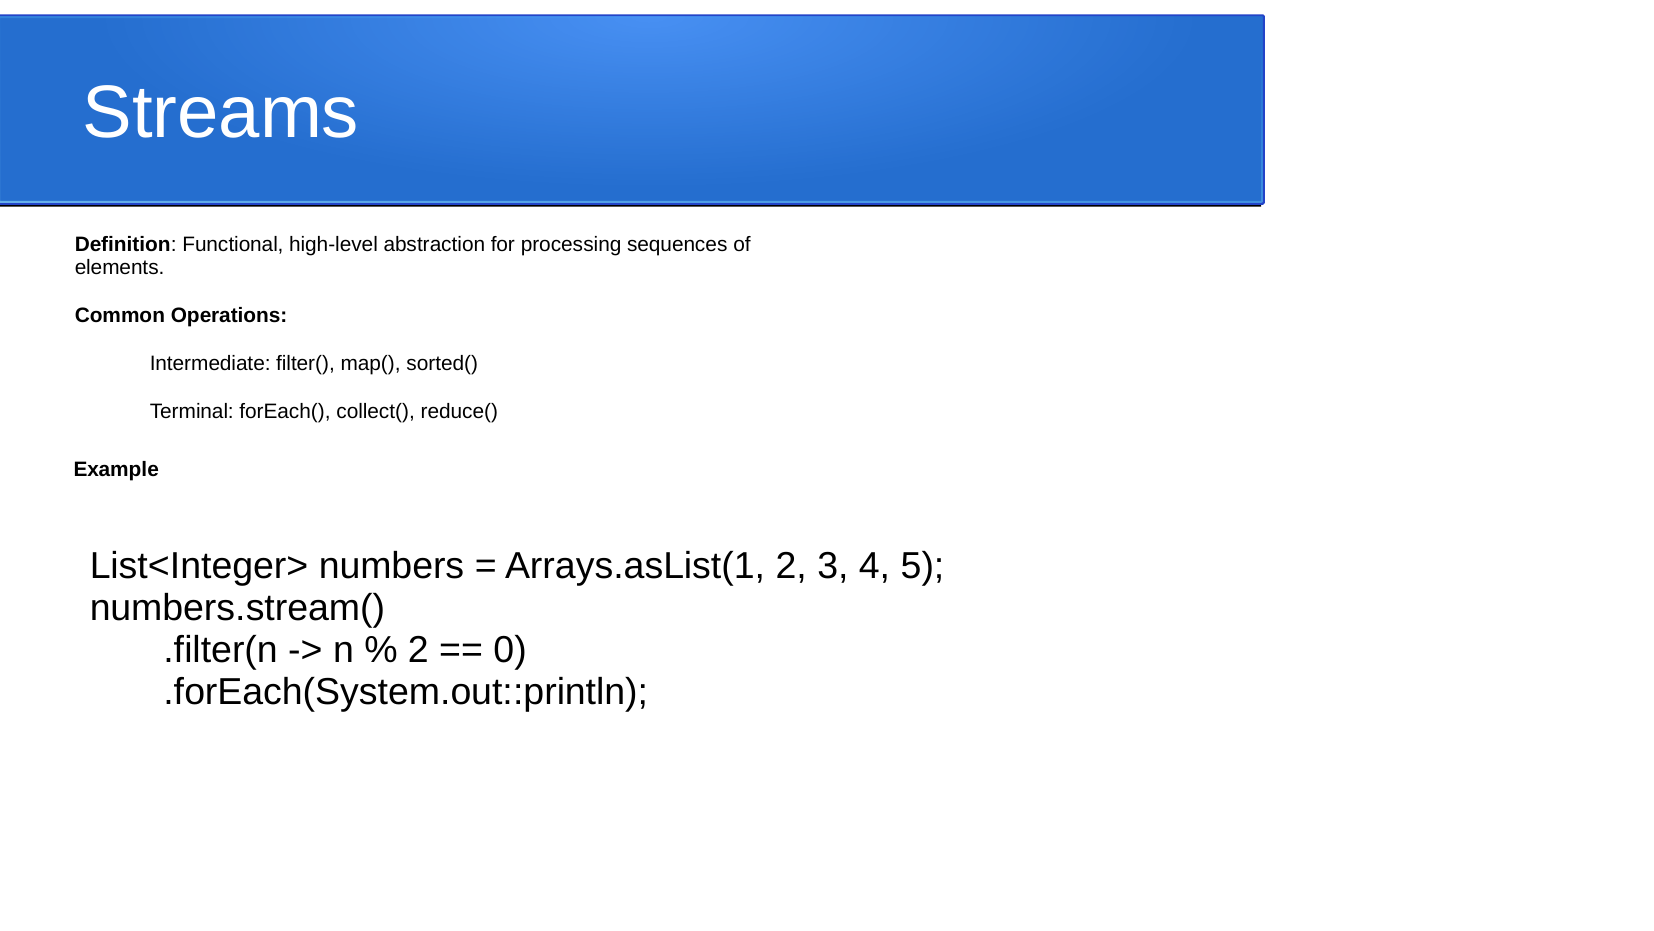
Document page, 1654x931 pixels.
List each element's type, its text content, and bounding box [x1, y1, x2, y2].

title Streams [82, 35, 1235, 189]
text_box Definition: Functional, high-level abstraction for processing sequences of elements. Common Operations: Intermediate: filter(), map(), sorted() Terminal: forEach(), collect(), reduce() [60, 225, 851, 479]
text_box List<Integer> numbers = Arrays.asList(1, 2, 3, 4, 5); numbers.stream() .filter(n -> n % 2 == 0) .forEach(System.out::println); [75, 537, 961, 721]
text_box Example [58, 450, 256, 537]
